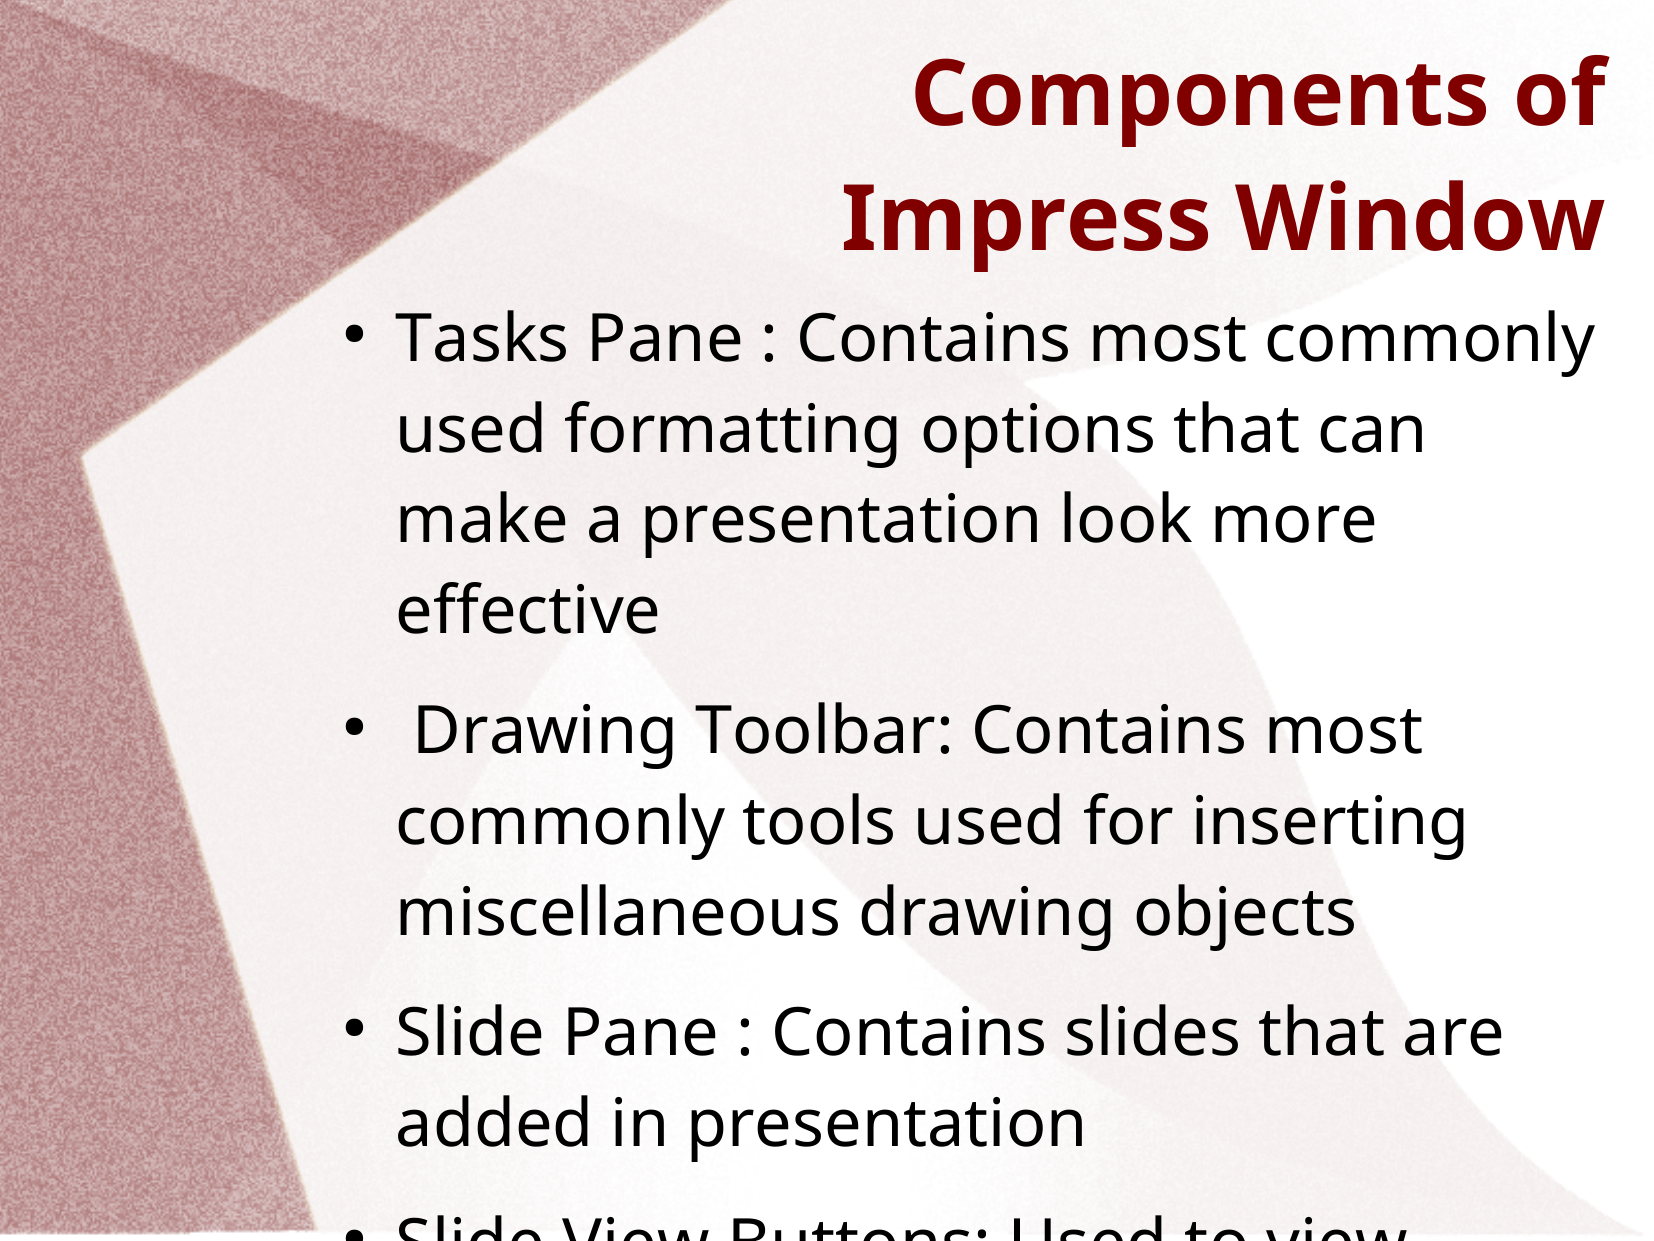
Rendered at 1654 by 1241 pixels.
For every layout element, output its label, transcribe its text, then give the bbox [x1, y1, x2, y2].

picture [870, 1235, 888, 1241]
picture [1100, 1234, 1116, 1241]
picture [630, 1234, 646, 1241]
picture [1137, 1234, 1154, 1241]
picture [1220, 1235, 1238, 1241]
title Components of Impress Window [596, 49, 1607, 257]
picture [477, 1234, 494, 1241]
picture [912, 1235, 930, 1241]
list Tasks Pane : Contains most commonly used formatting options that can make a presentation look more effective Drawing Toolbar: Contains most commonly tools used for inserting miscellaneous drawing objects Slide Pane : Contains slides that are added in presentation Slide View Buttons: Used to view presentation in different views [324, 290, 1601, 1109]
picture [0, 0, 1654, 1241]
picture [518, 1234, 534, 1241]
picture [1328, 1234, 1344, 1241]
picture [739, 1224, 759, 1239]
